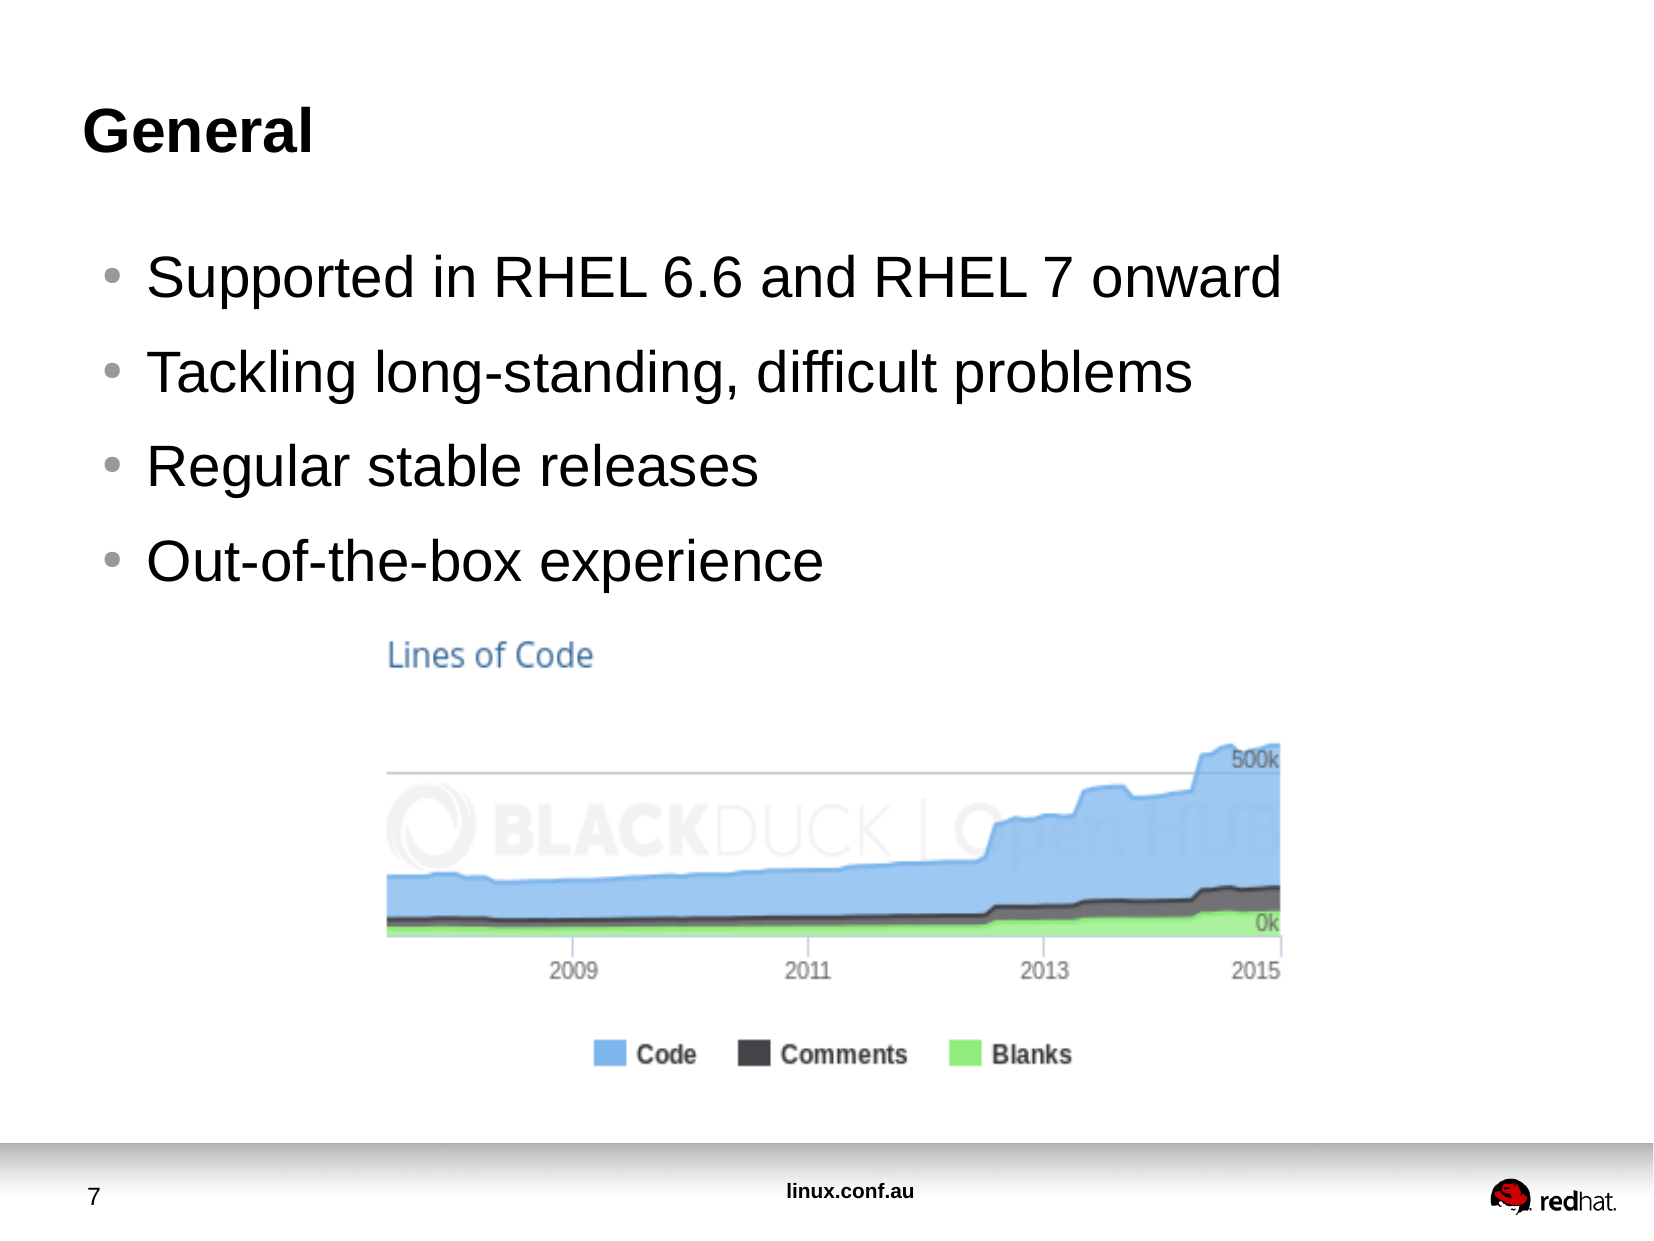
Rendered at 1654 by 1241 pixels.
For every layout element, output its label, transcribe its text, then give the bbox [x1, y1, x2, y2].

list Supported in RHEL 6.6 and RHEL 7 onward Tackling long-standing, difficult problems Regular stable releases Out-of-the-box experience [86, 244, 1576, 1039]
picture [367, 605, 1303, 1097]
picture [0, 1143, 1654, 1241]
title General [82, 37, 1571, 226]
